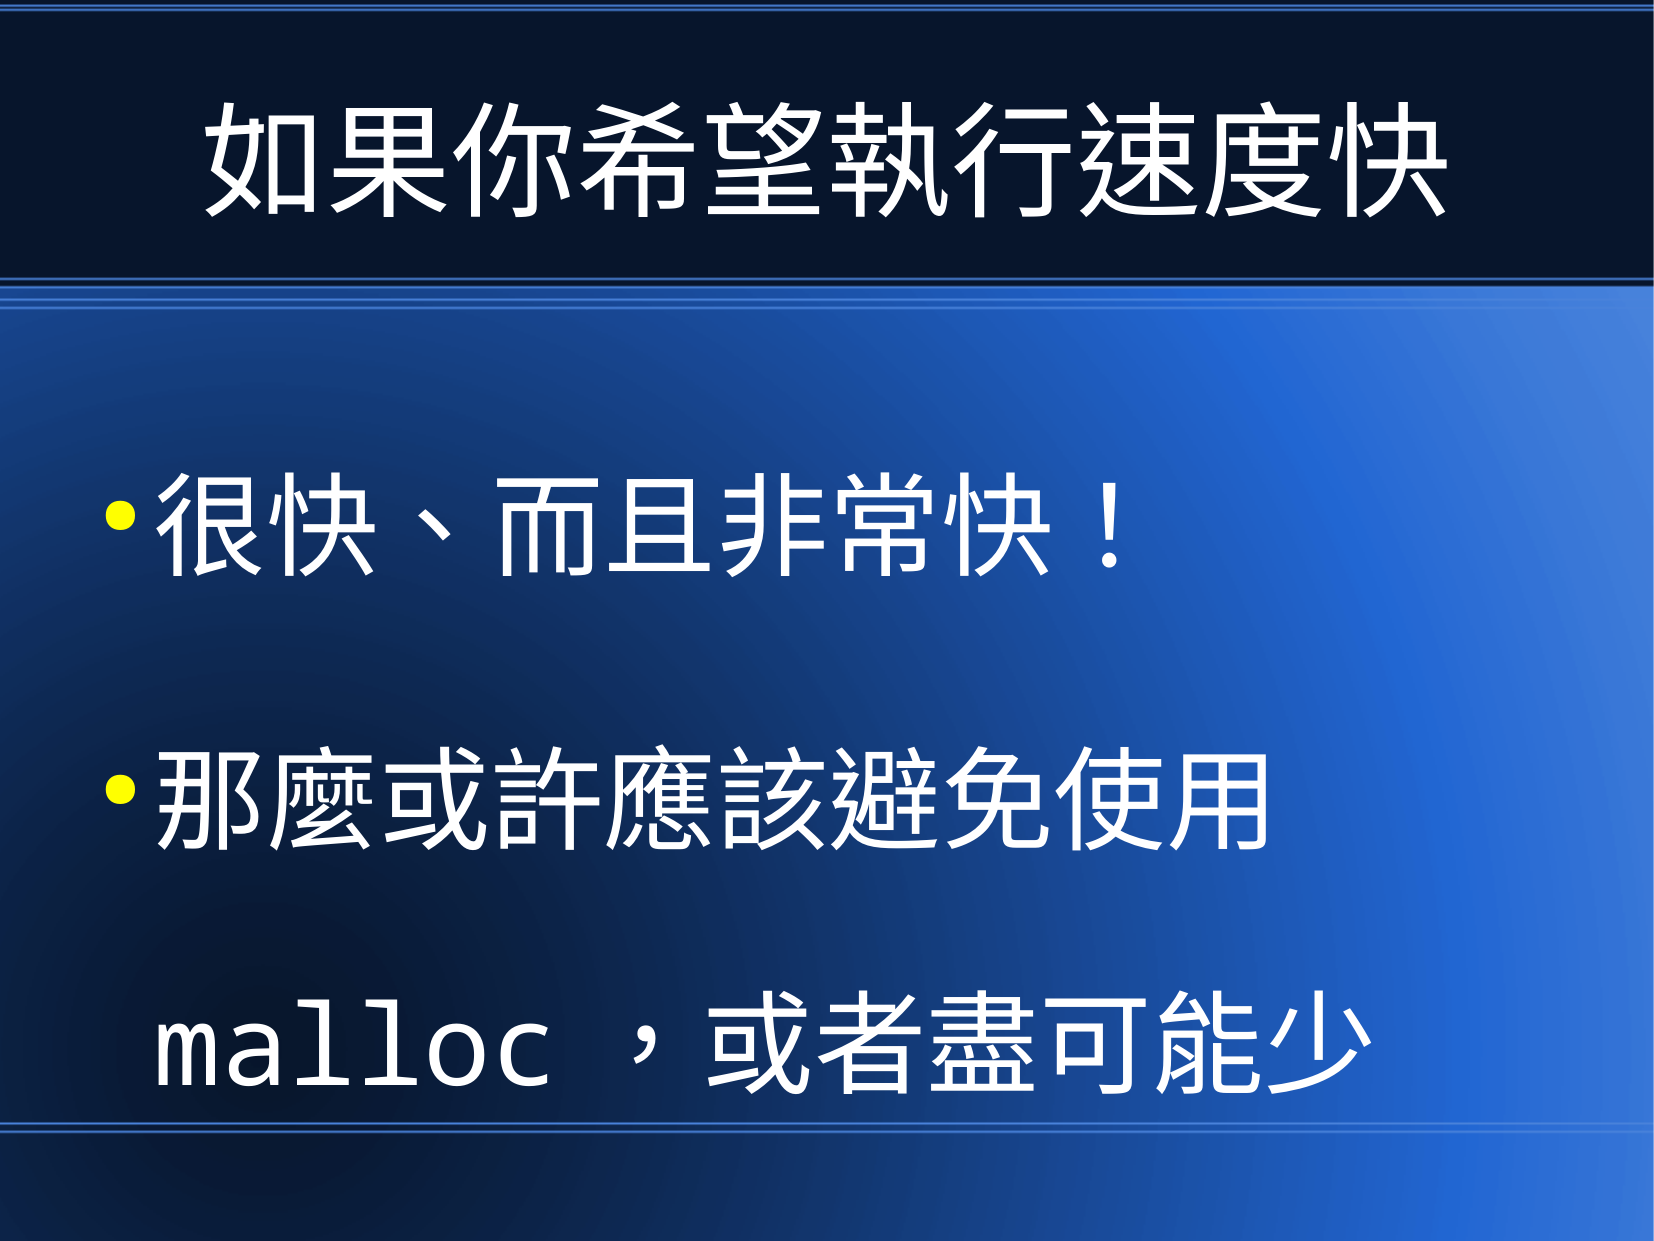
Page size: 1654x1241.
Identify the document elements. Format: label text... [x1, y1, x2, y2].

picture [0, 0, 1654, 1241]
title 如果你希望執行速度快 [82, 49, 1571, 257]
list 很快、而且非常快！ 那麼或許應該避免使用malloc，或者盡可能少用。 [82, 355, 1571, 1241]
